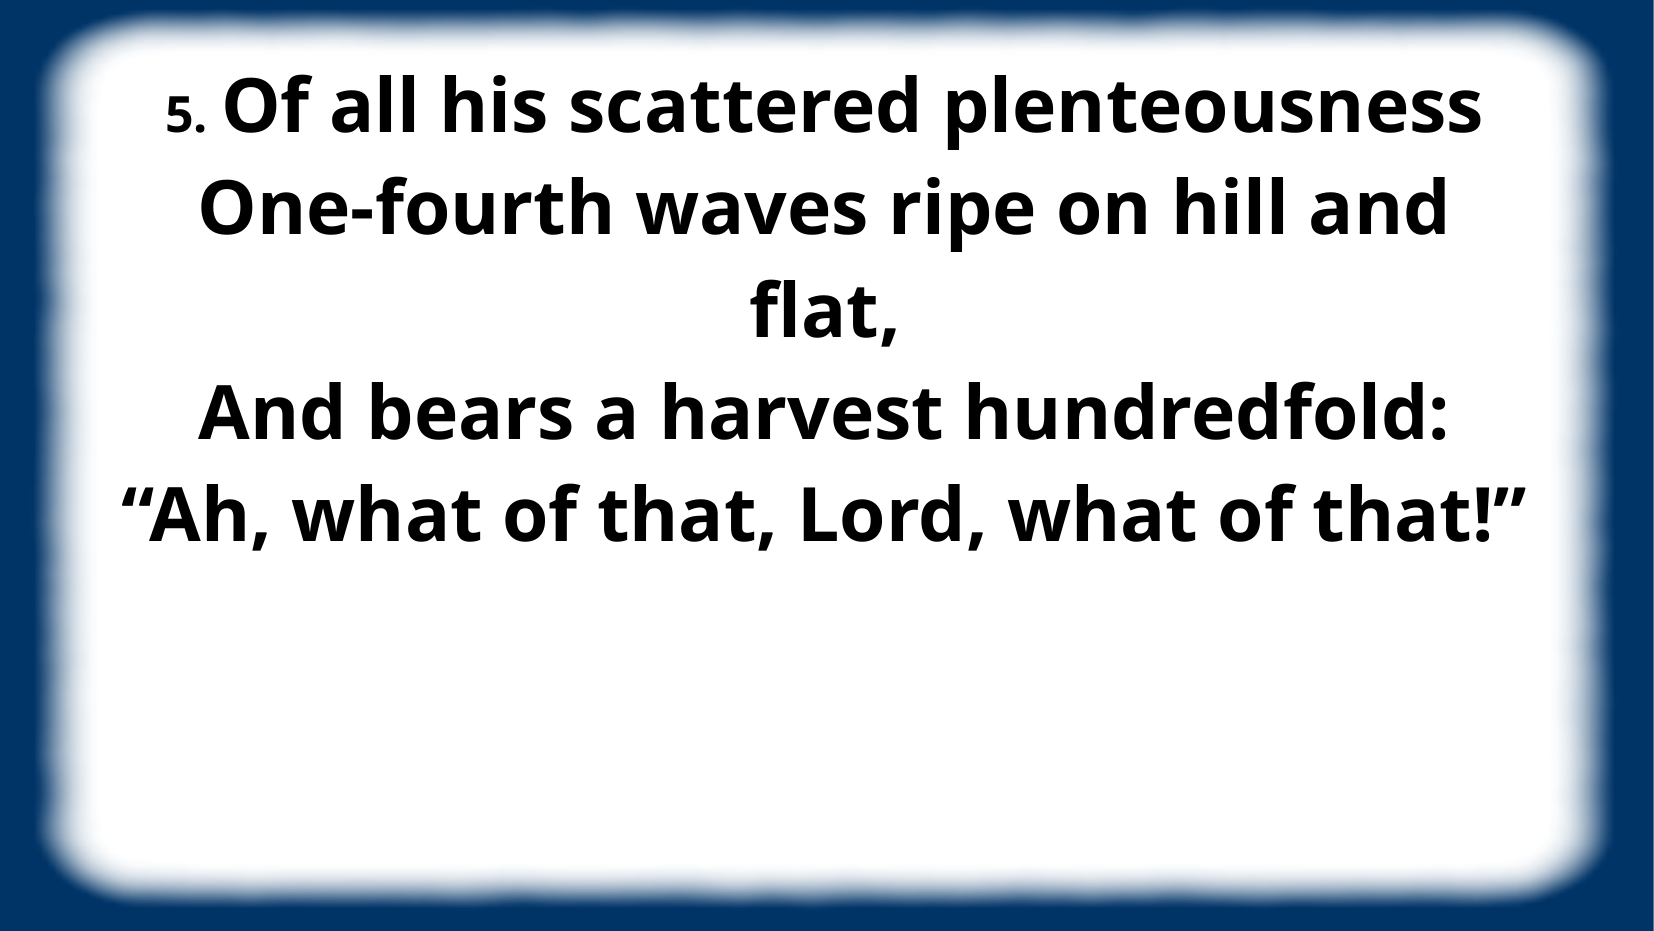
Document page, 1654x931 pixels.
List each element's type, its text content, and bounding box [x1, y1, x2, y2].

picture [0, 0, 1654, 931]
text_box 5. Of all his scattered plenteousness One-fourth waves ripe on hill and flat, And bears a harvest hundredfold: “Ah, what of that, Lord, what of that!” [105, 45, 1546, 466]
